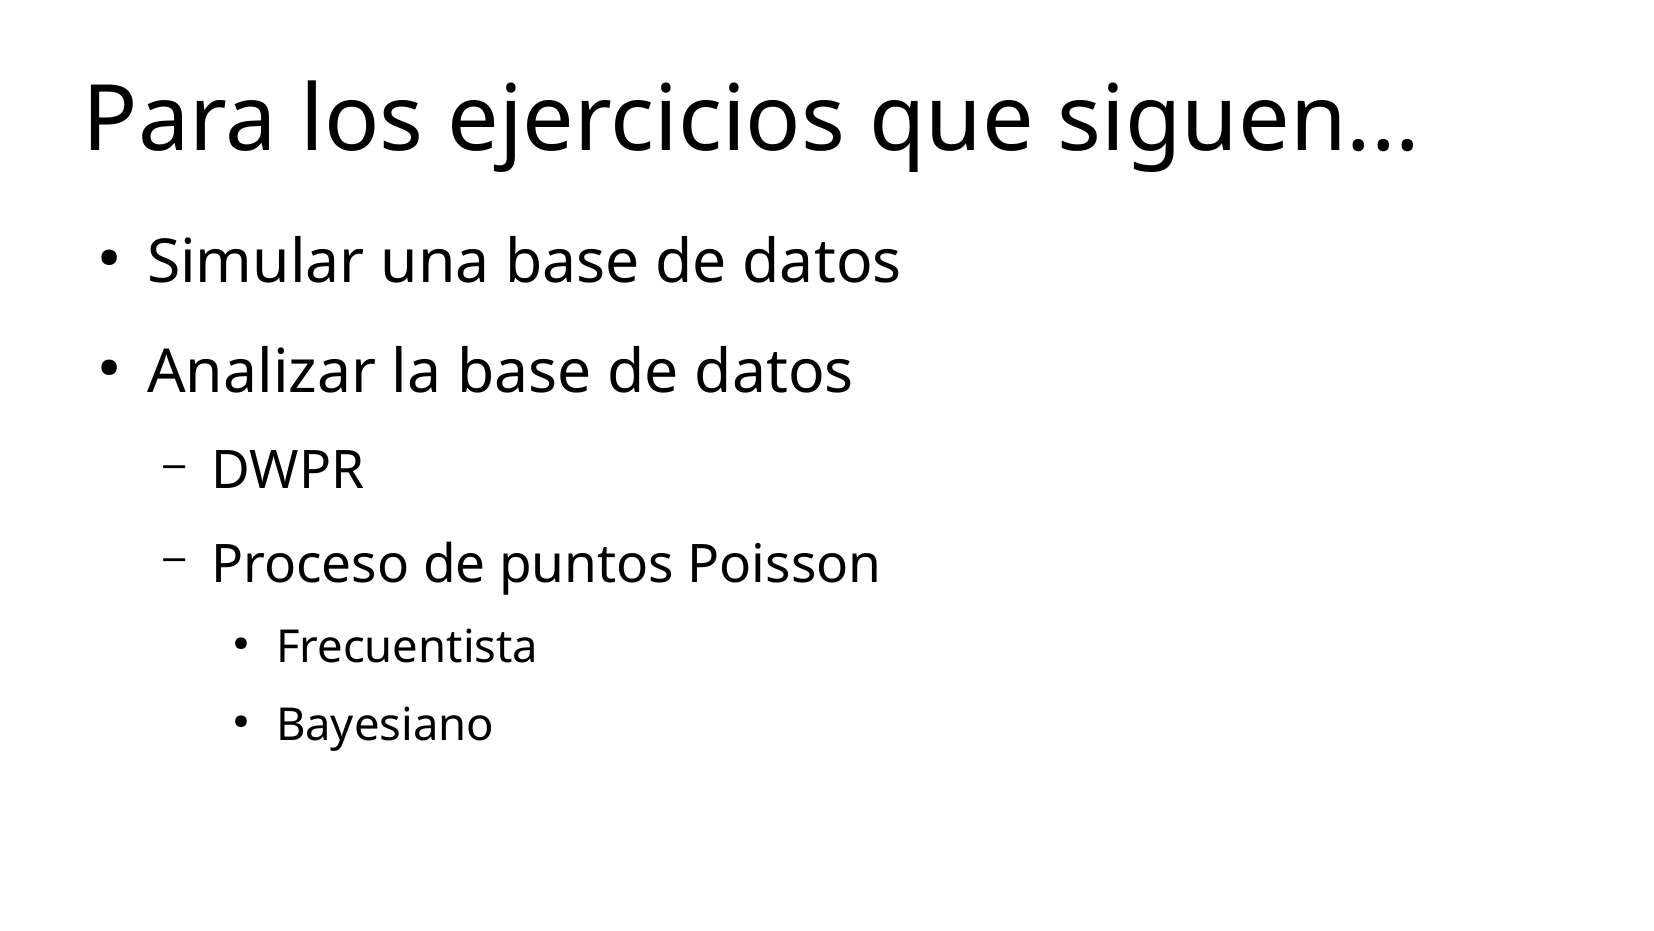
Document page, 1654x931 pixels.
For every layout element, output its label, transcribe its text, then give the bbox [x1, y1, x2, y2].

title Para los ejercicios que siguen... [82, 37, 1571, 193]
list Simular una base de datos Analizar la base de datos DWPR Proceso de puntos Poisson Frecuentista Bayesiano [82, 217, 1571, 758]
